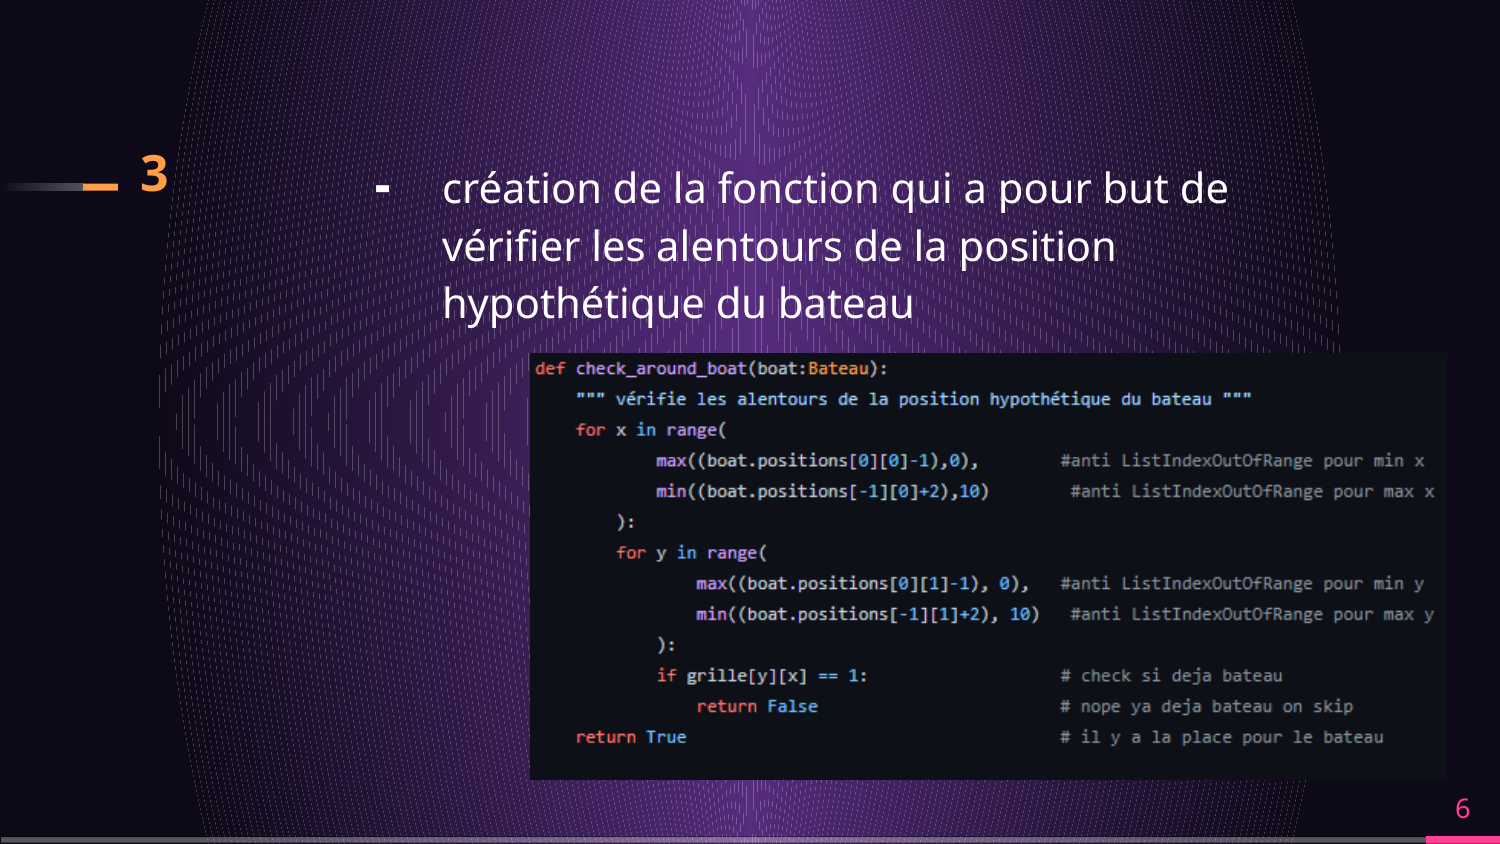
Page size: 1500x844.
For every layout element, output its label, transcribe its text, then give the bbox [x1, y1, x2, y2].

picture [530, 353, 1447, 780]
title 3 [140, 137, 1011, 203]
list création de la fonction qui a pour but de vérifier les alentours de la position hypothétique du bateau [367, 154, 1238, 376]
slide_number 6 [1426, 779, 1500, 837]
